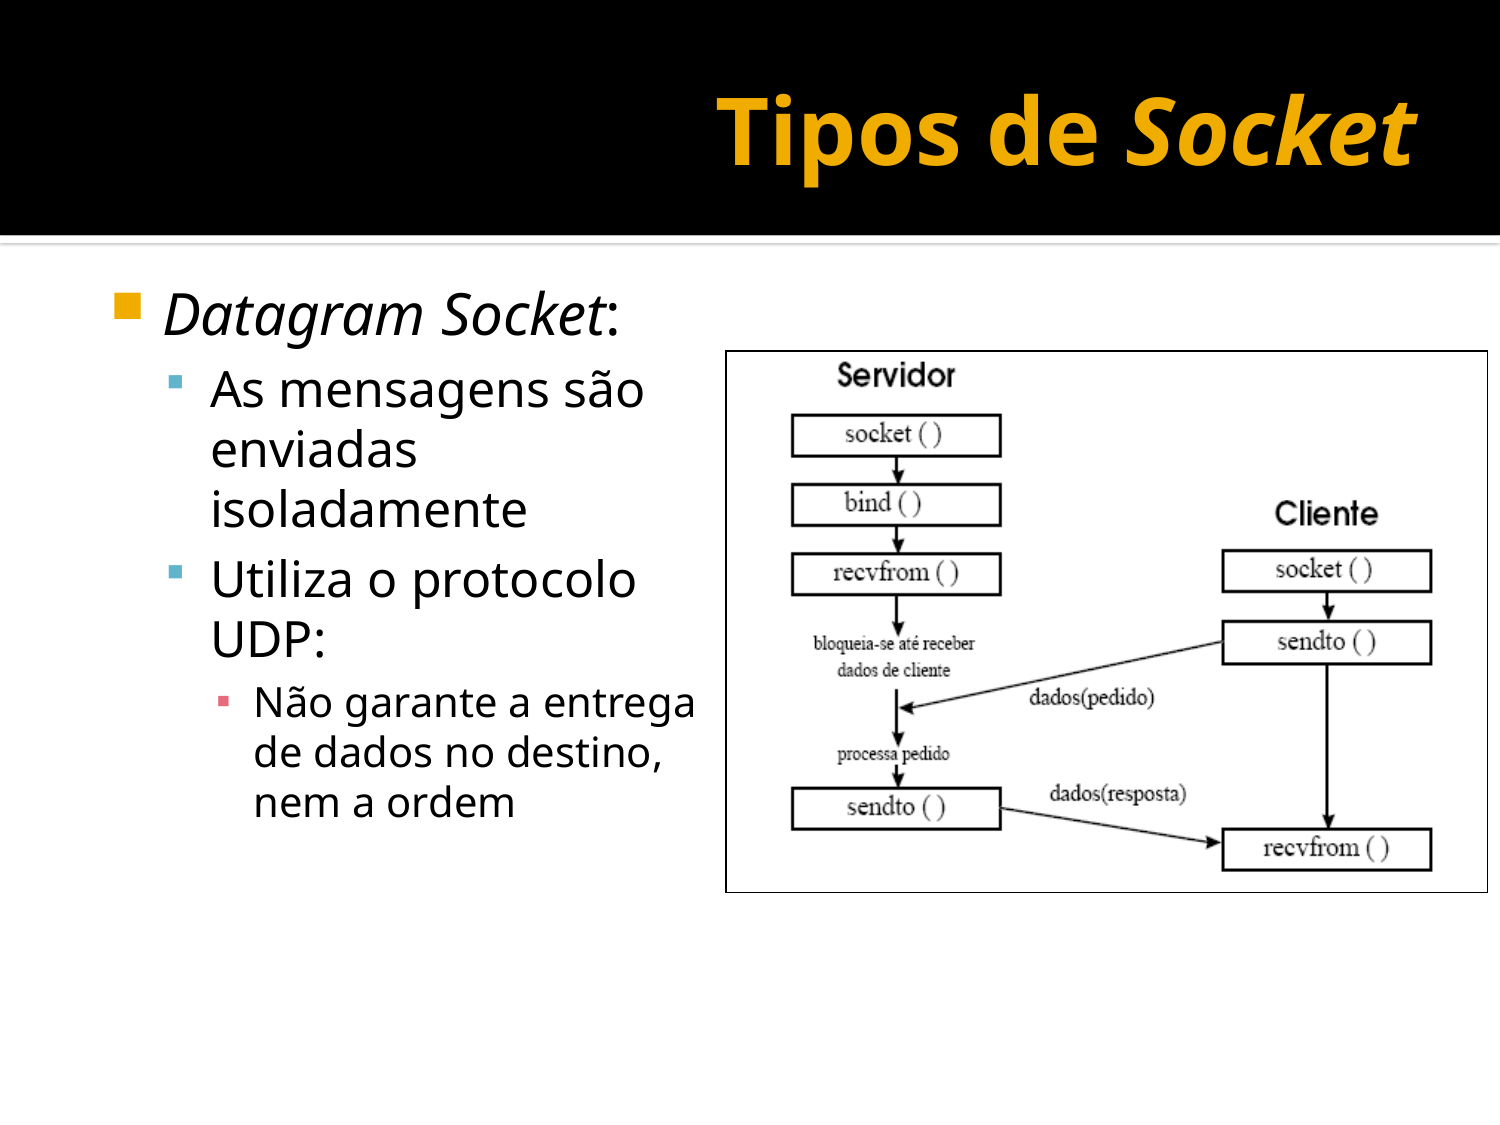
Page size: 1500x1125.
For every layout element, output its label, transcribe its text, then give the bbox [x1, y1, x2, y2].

picture [726, 351, 1488, 893]
title Tipos de Socket [75, 24, 1425, 231]
list Datagram Socket: As mensagens são enviadas isoladamente Utiliza o protocolo UDP: Não garante a entrega de dados no destino, nem a ordem [75, 262, 727, 1005]
